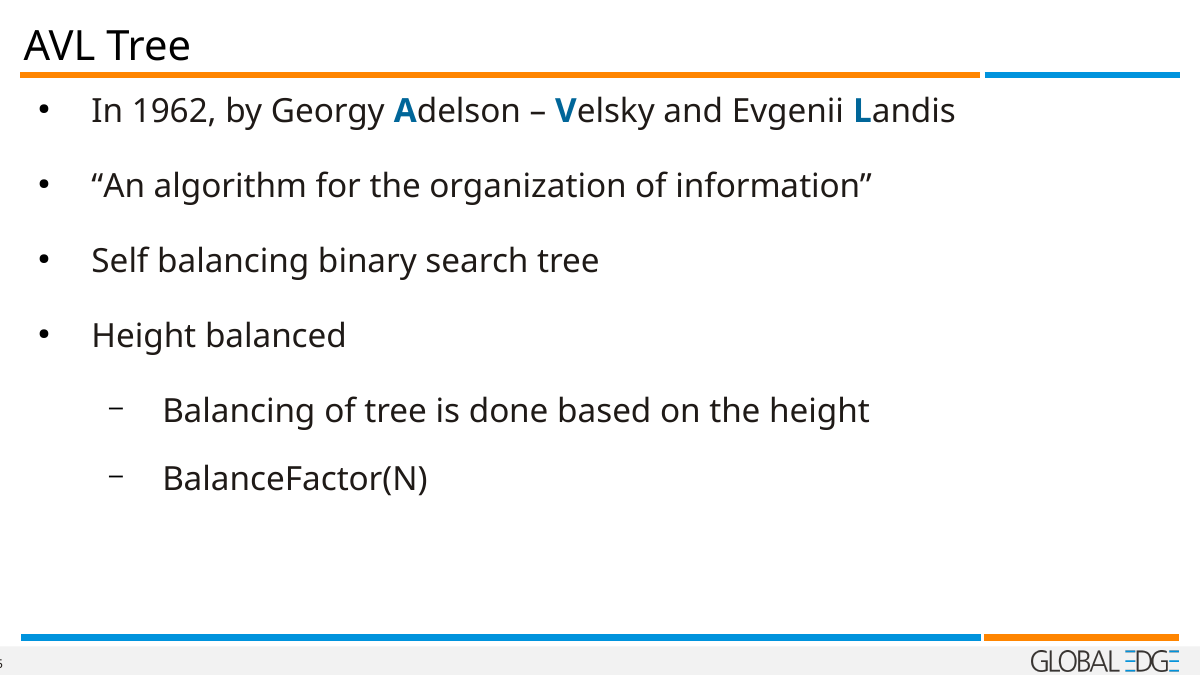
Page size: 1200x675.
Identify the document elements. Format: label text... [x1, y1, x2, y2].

picture [1031, 650, 1179, 672]
title AVL Tree [23, 17, 1099, 71]
list In 1962, by Georgy Adelson – Velsky and Evgenii Landis “An algorithm for the organization of information” Self balancing binary search tree Height balanced Balancing of tree is done based on the height BalanceFactor(N) [20, 87, 1179, 628]
